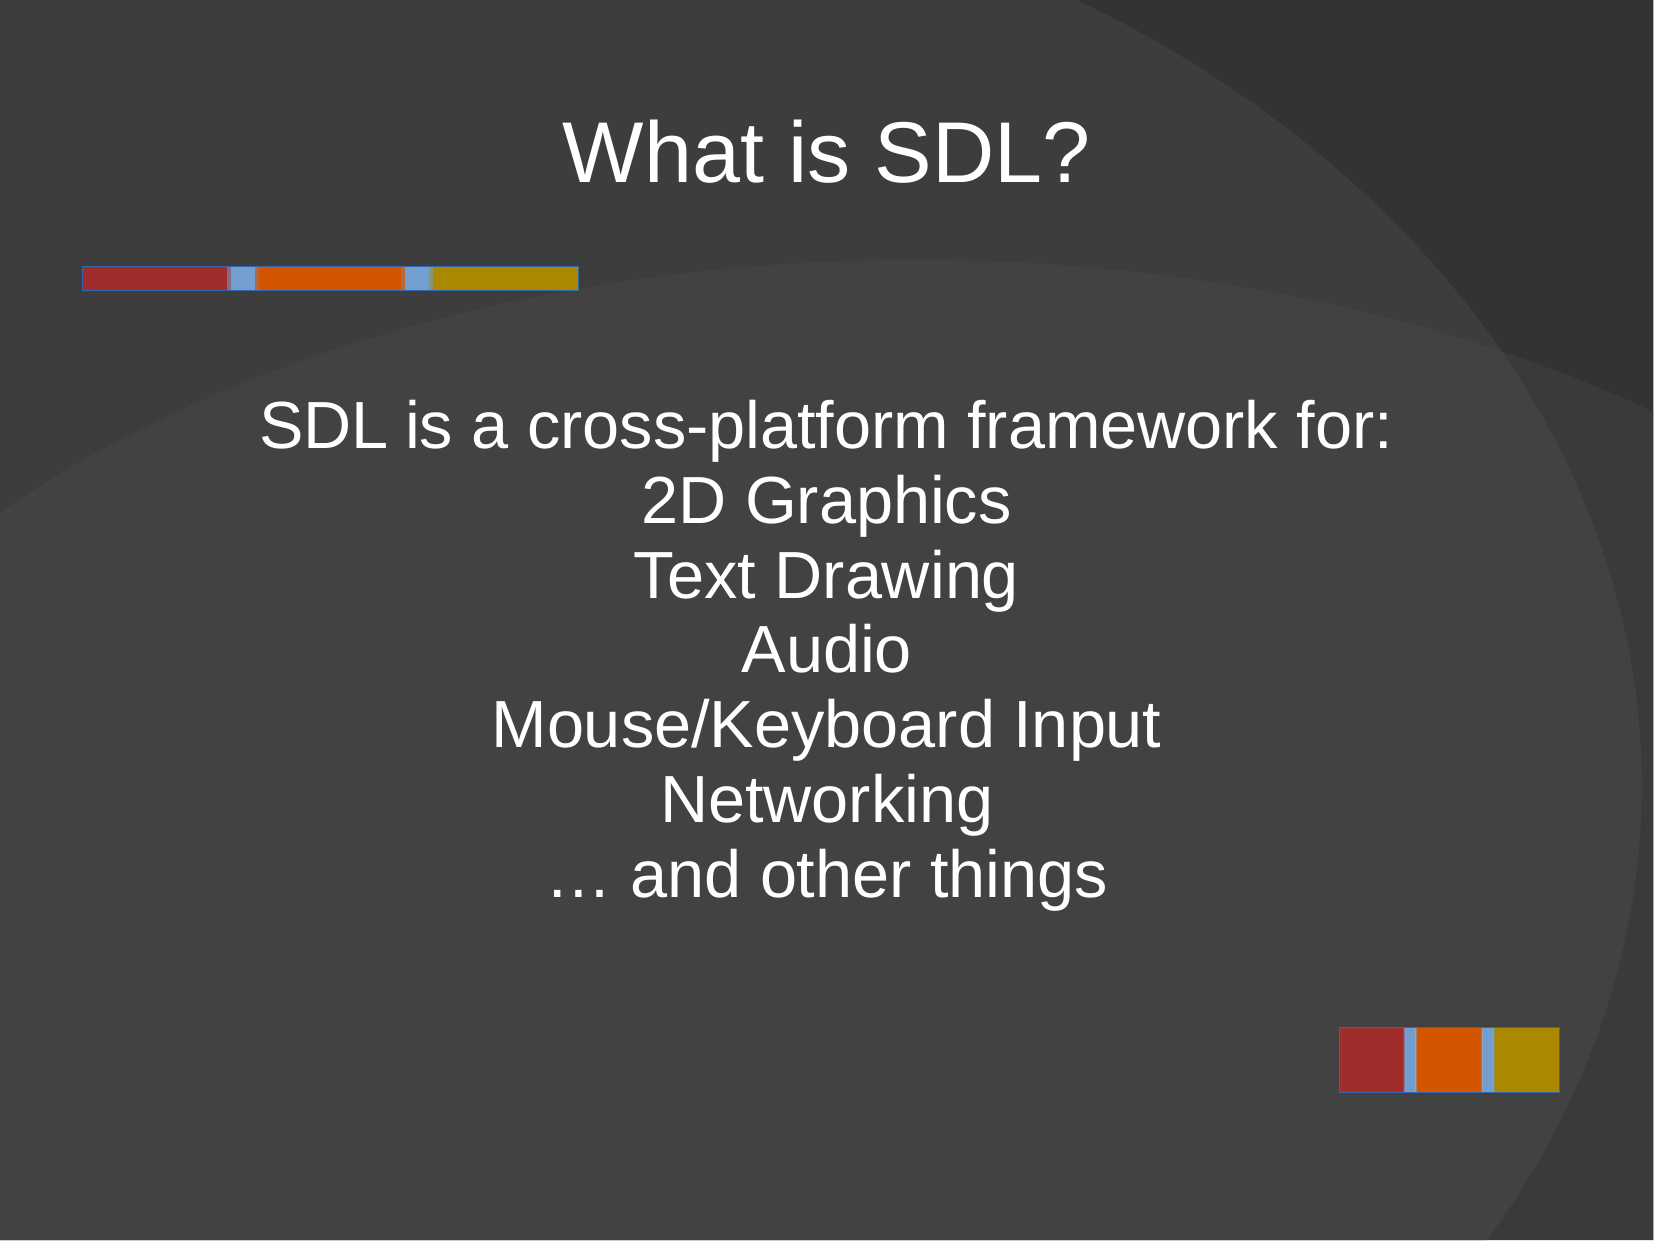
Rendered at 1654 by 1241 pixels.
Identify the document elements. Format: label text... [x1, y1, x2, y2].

title What is SDL? [82, 49, 1571, 257]
picture [83, 267, 578, 290]
subtitle SDL is a cross-platform framework for: 2D Graphics Text Drawing Audio Mouse/Keyboard Input Networking … and other things [82, 290, 1571, 1010]
picture [1340, 1028, 1559, 1092]
